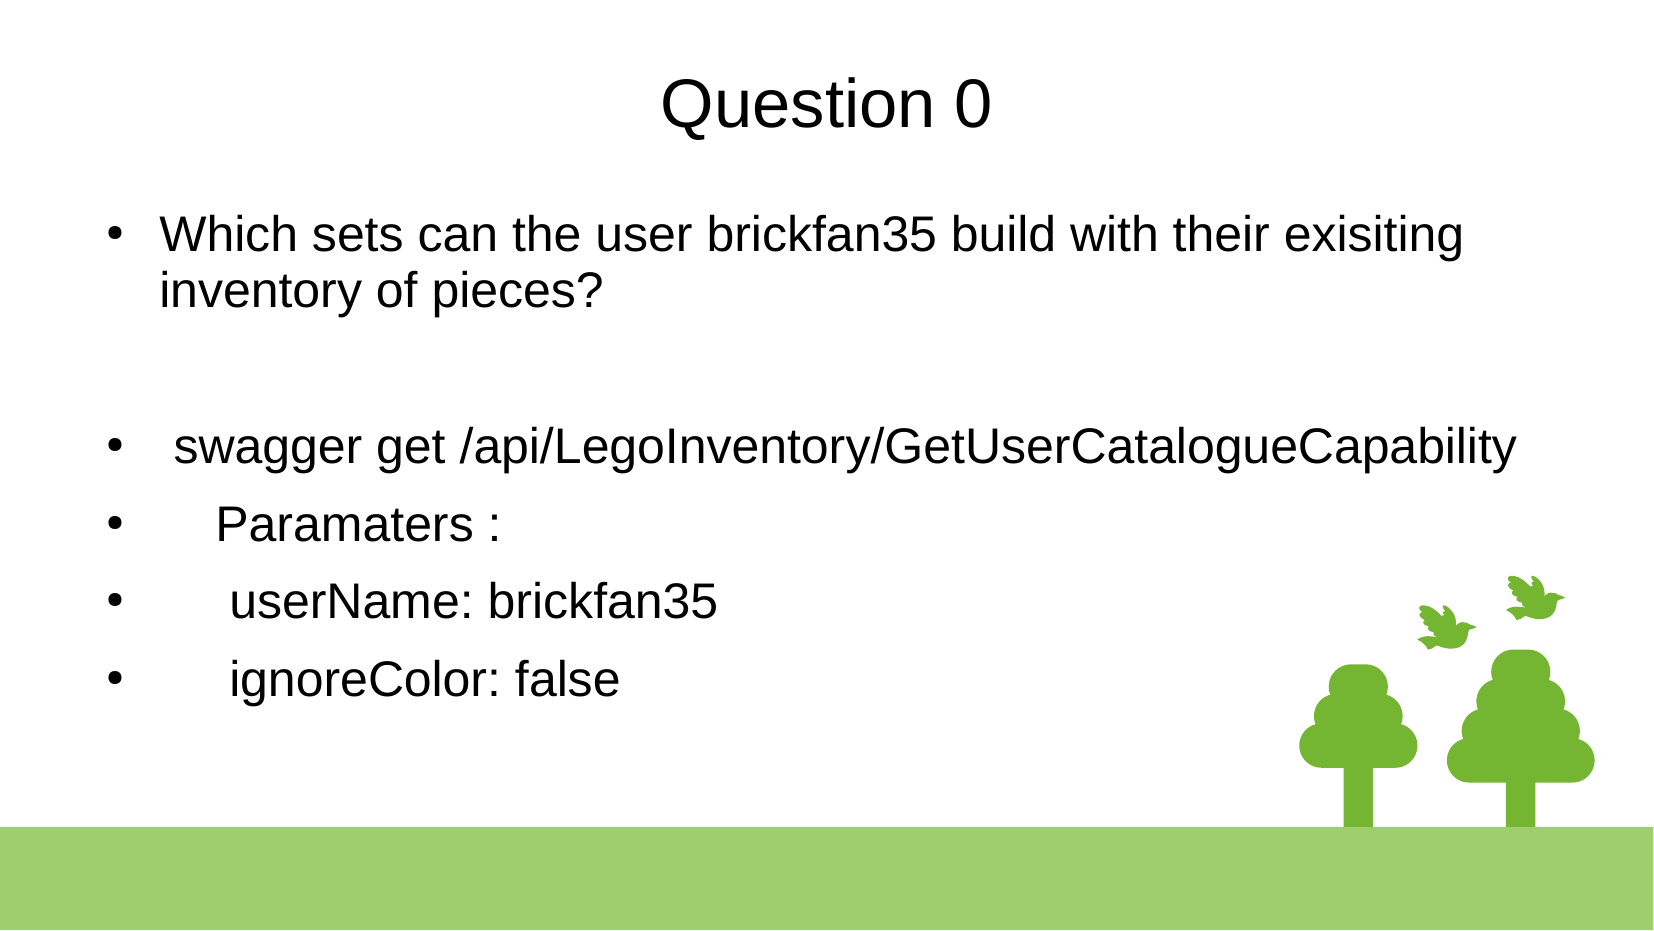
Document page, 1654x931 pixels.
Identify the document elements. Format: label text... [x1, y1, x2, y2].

title Question 0 [88, 29, 1565, 178]
list Which sets can the user brickfan35 build with their exisiting inventory of pieces? swagger get /api/LegoInventory/GetUserCatalogueCapability Paramaters : userName: brickfan35 ignoreColor: false [88, 206, 1565, 739]
